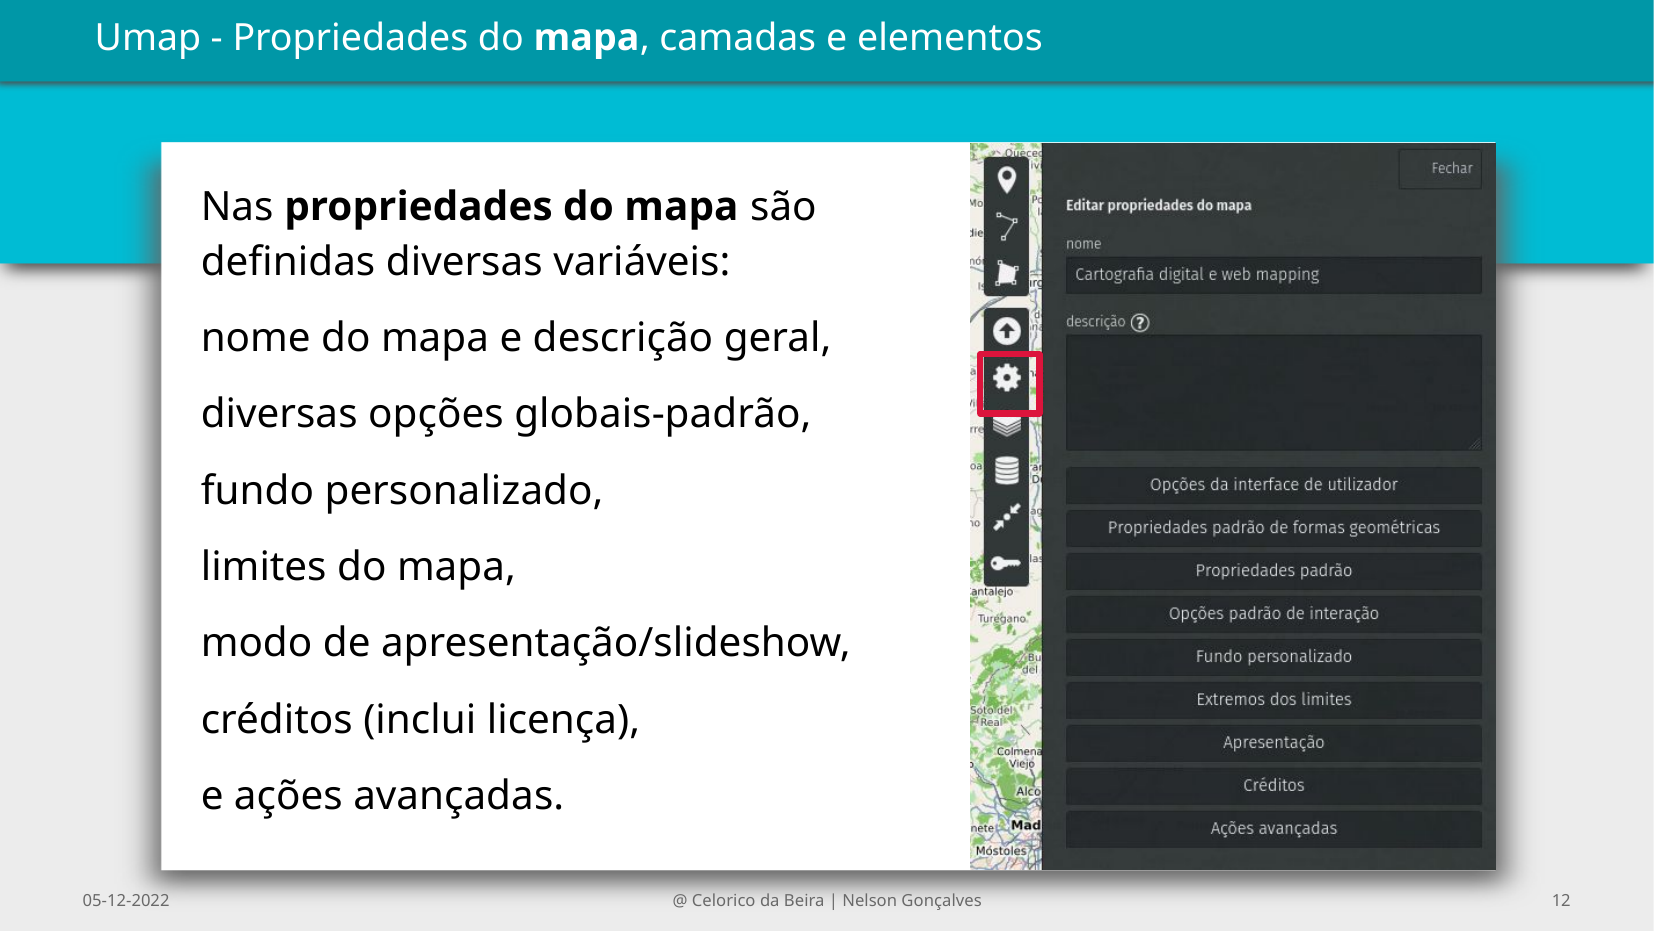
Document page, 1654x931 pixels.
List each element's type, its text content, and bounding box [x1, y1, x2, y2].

list Nas propriedades do mapa são definidas diversas variáveis: nome do mapa e descrição geral, diversas opções globais-padrão, fundo personalizado, limites do mapa, modo de apresentação/slideshow, créditos (inclui licença), e ações avançadas. [200, 177, 945, 827]
title Umap - Propriedades do mapa, camadas e elementos [94, 10, 1583, 63]
picture [0, 0, 1654, 931]
